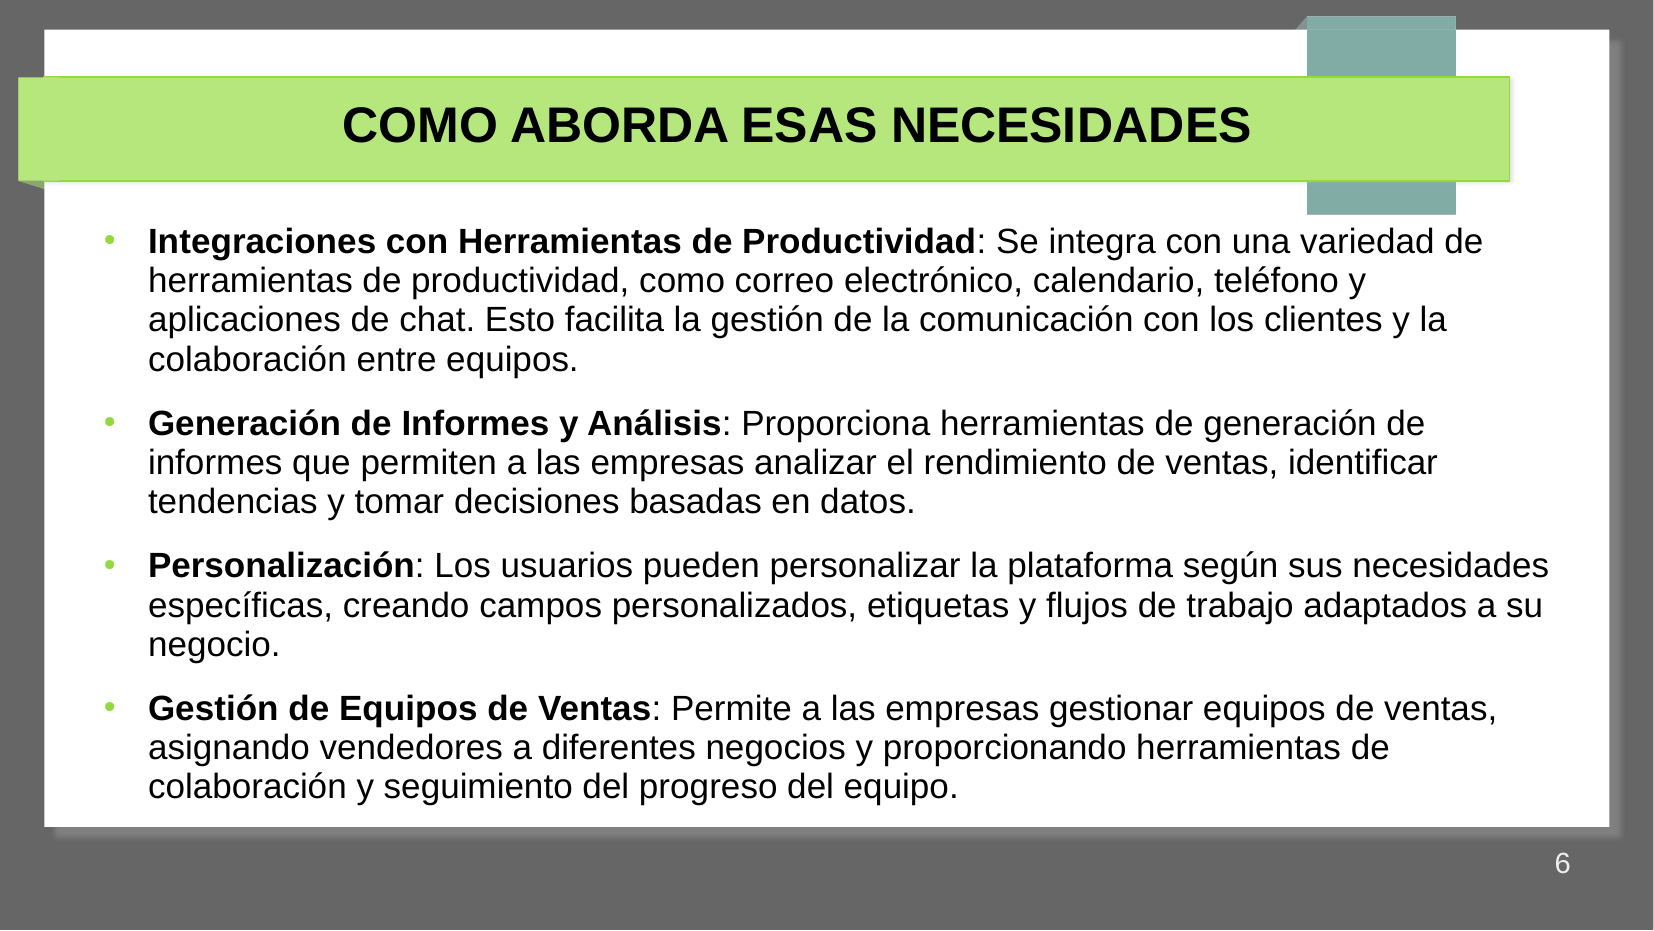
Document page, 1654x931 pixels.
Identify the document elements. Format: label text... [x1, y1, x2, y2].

list Integraciones con Herramientas de Productividad: Se integra con una variedad de herramientas de productividad, como correo electrónico, calendario, teléfono y aplicaciones de chat. Esto facilita la gestión de la comunicación con los clientes y la colaboración entre equipos. Generación de Informes y Análisis: Proporciona herramientas de generación de informes que permiten a las empresas analizar el rendimiento de ventas, identificar tendencias y tomar decisiones basadas en datos. Personalización: Los usuarios pueden personalizar la plataforma según sus necesidades específicas, creando campos personalizados, etiquetas y flujos de trabajo adaptados a su negocio. Gestión de Equipos de Ventas: Permite a las empresas gestionar equipos de ventas, asignando vendedores a diferentes negocios y proporcionando herramientas de colaboración y seguimiento del progreso del equipo. [88, 221, 1565, 813]
title COMO ABORDA ESAS NECESIDADES [88, 73, 1506, 178]
